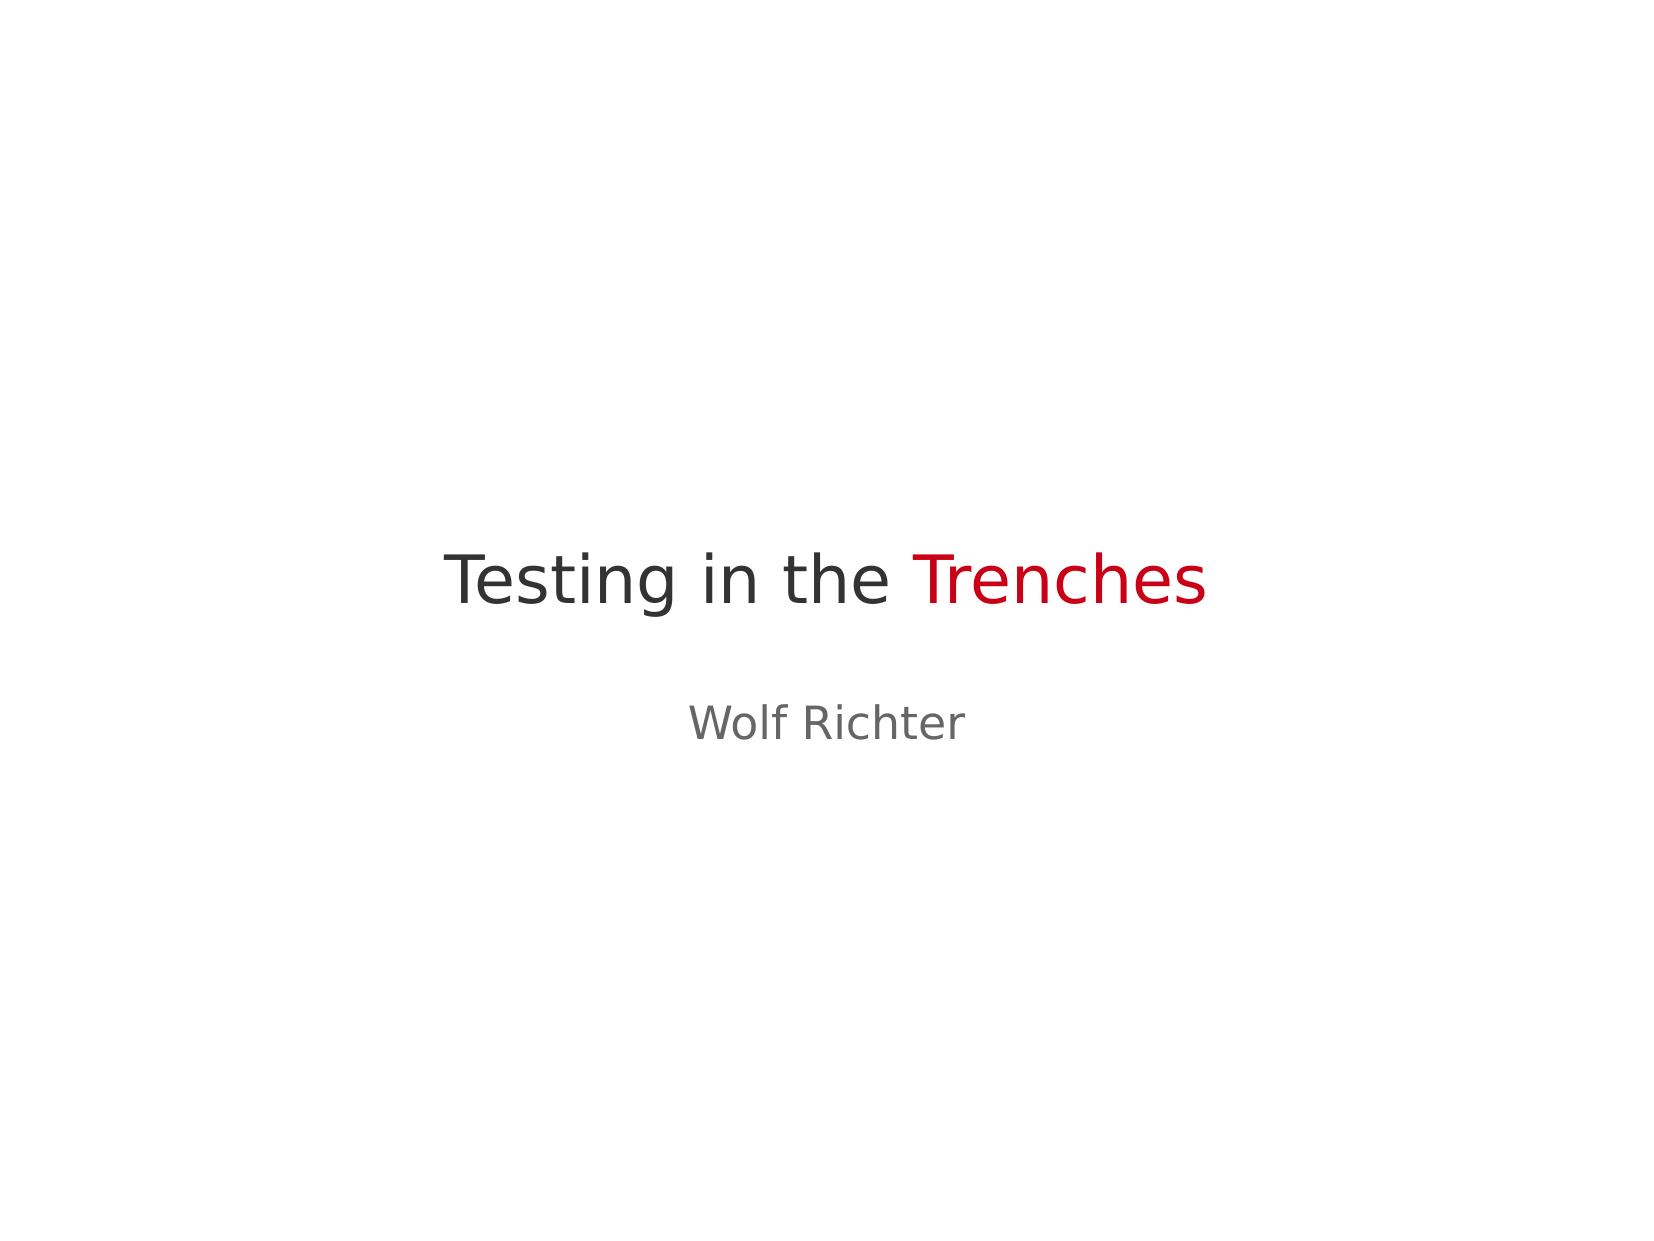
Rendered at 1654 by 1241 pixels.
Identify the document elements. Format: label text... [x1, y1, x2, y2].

subtitle Testing in the Trenches Wolf Richter [82, 56, 1571, 1102]
